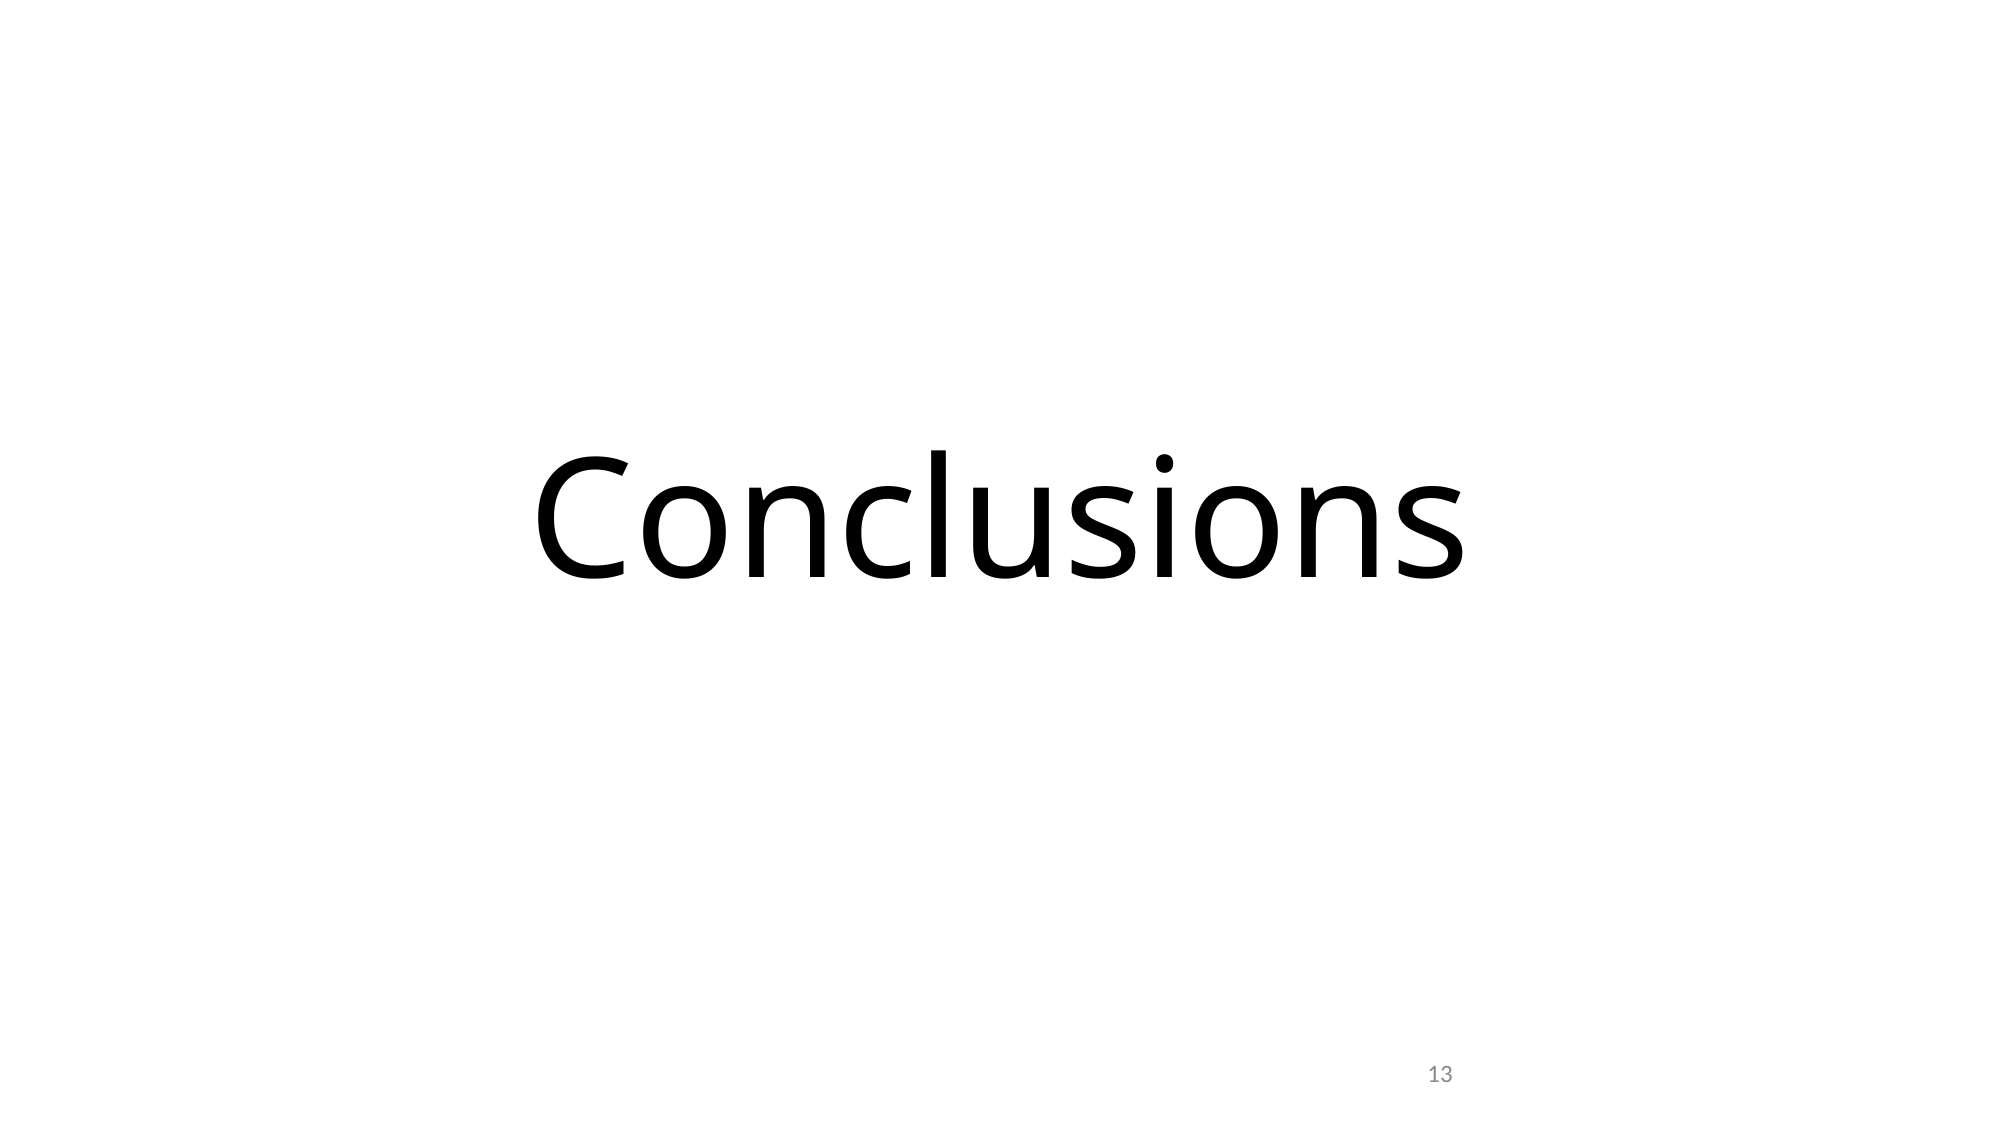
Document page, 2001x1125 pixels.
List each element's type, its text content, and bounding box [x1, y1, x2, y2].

text_box [1412, 1042, 1863, 1103]
title Conclusions [137, 414, 1863, 633]
